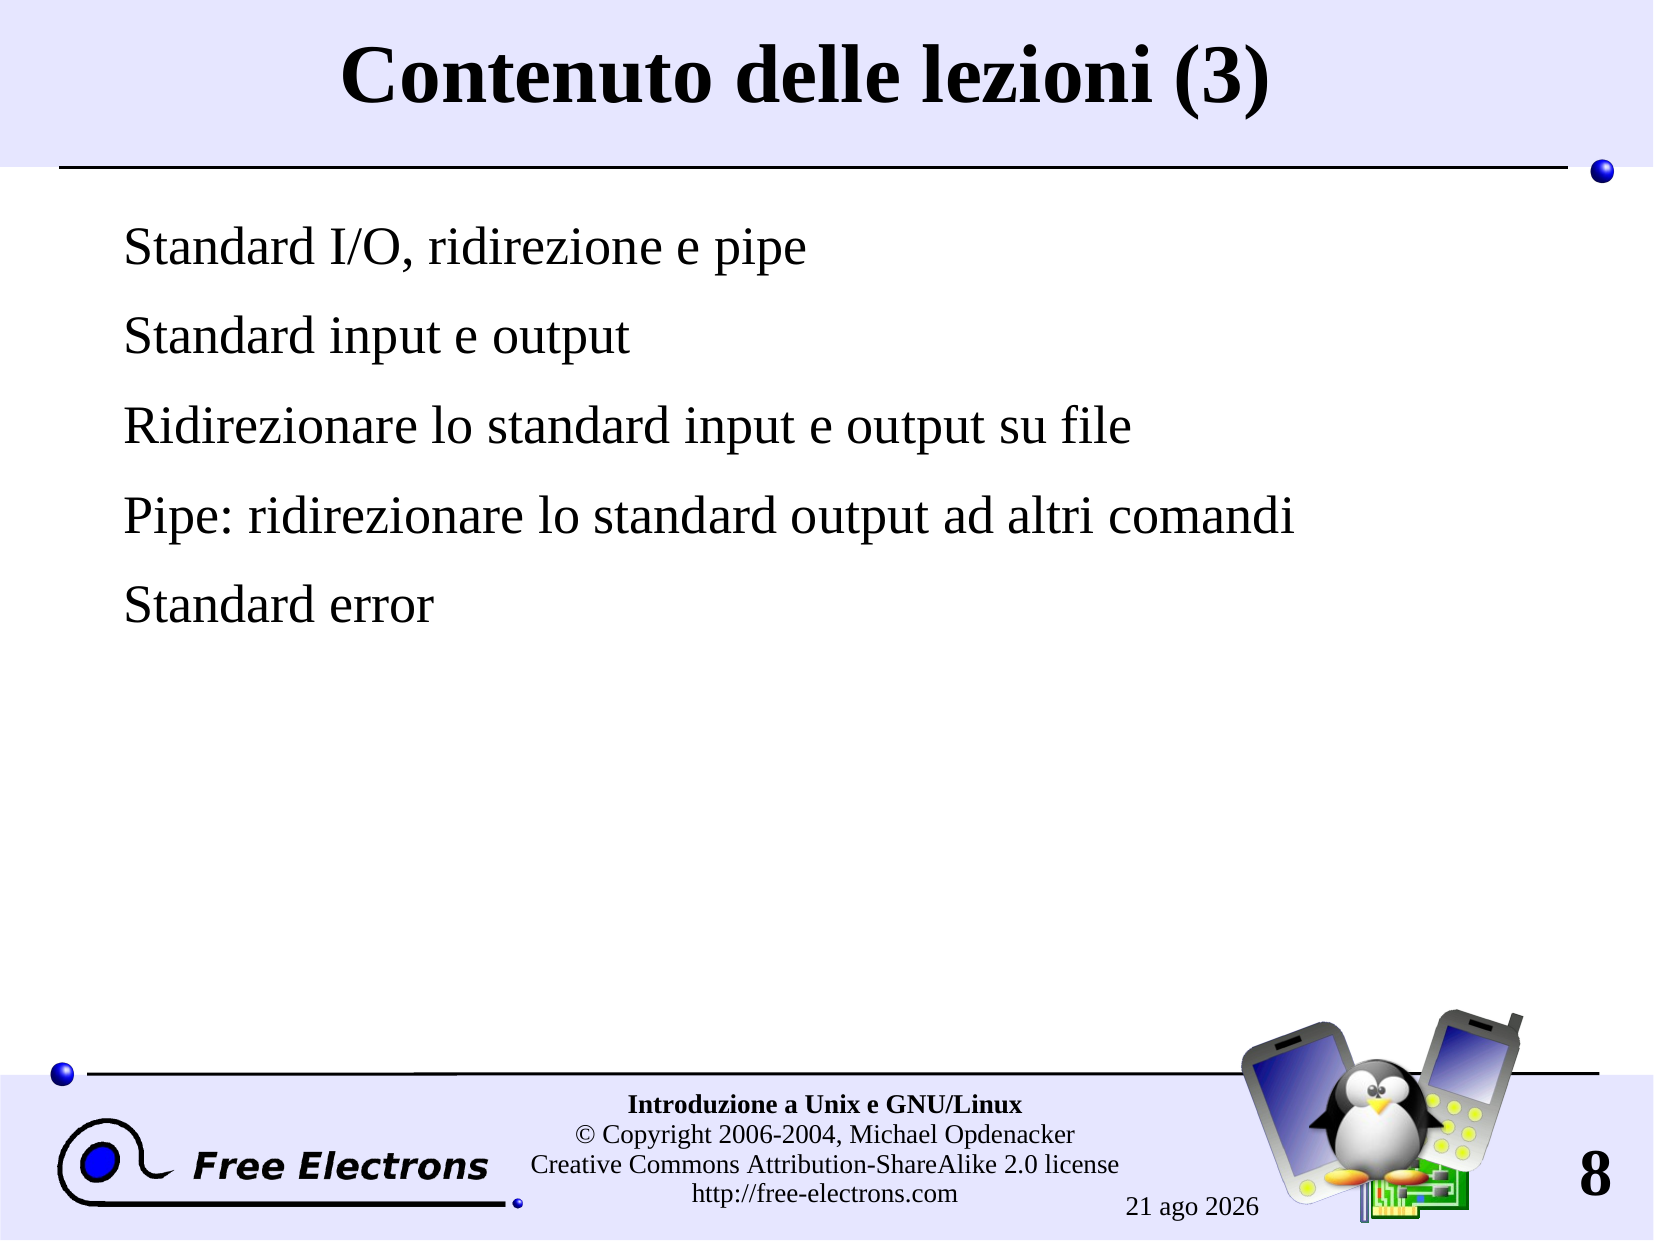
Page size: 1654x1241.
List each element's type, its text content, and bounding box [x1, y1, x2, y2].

title Contenuto delle lezioni (3) [60, 20, 1551, 130]
picture [50, 1107, 527, 1216]
list Standard I/O, ridirezione e pipe Standard input e output Ridirezionare lo standard input e output su file Pipe: ridirezionare lo standard output ad altri comandi Standard error [105, 216, 1518, 1066]
picture [1231, 1007, 1538, 1241]
